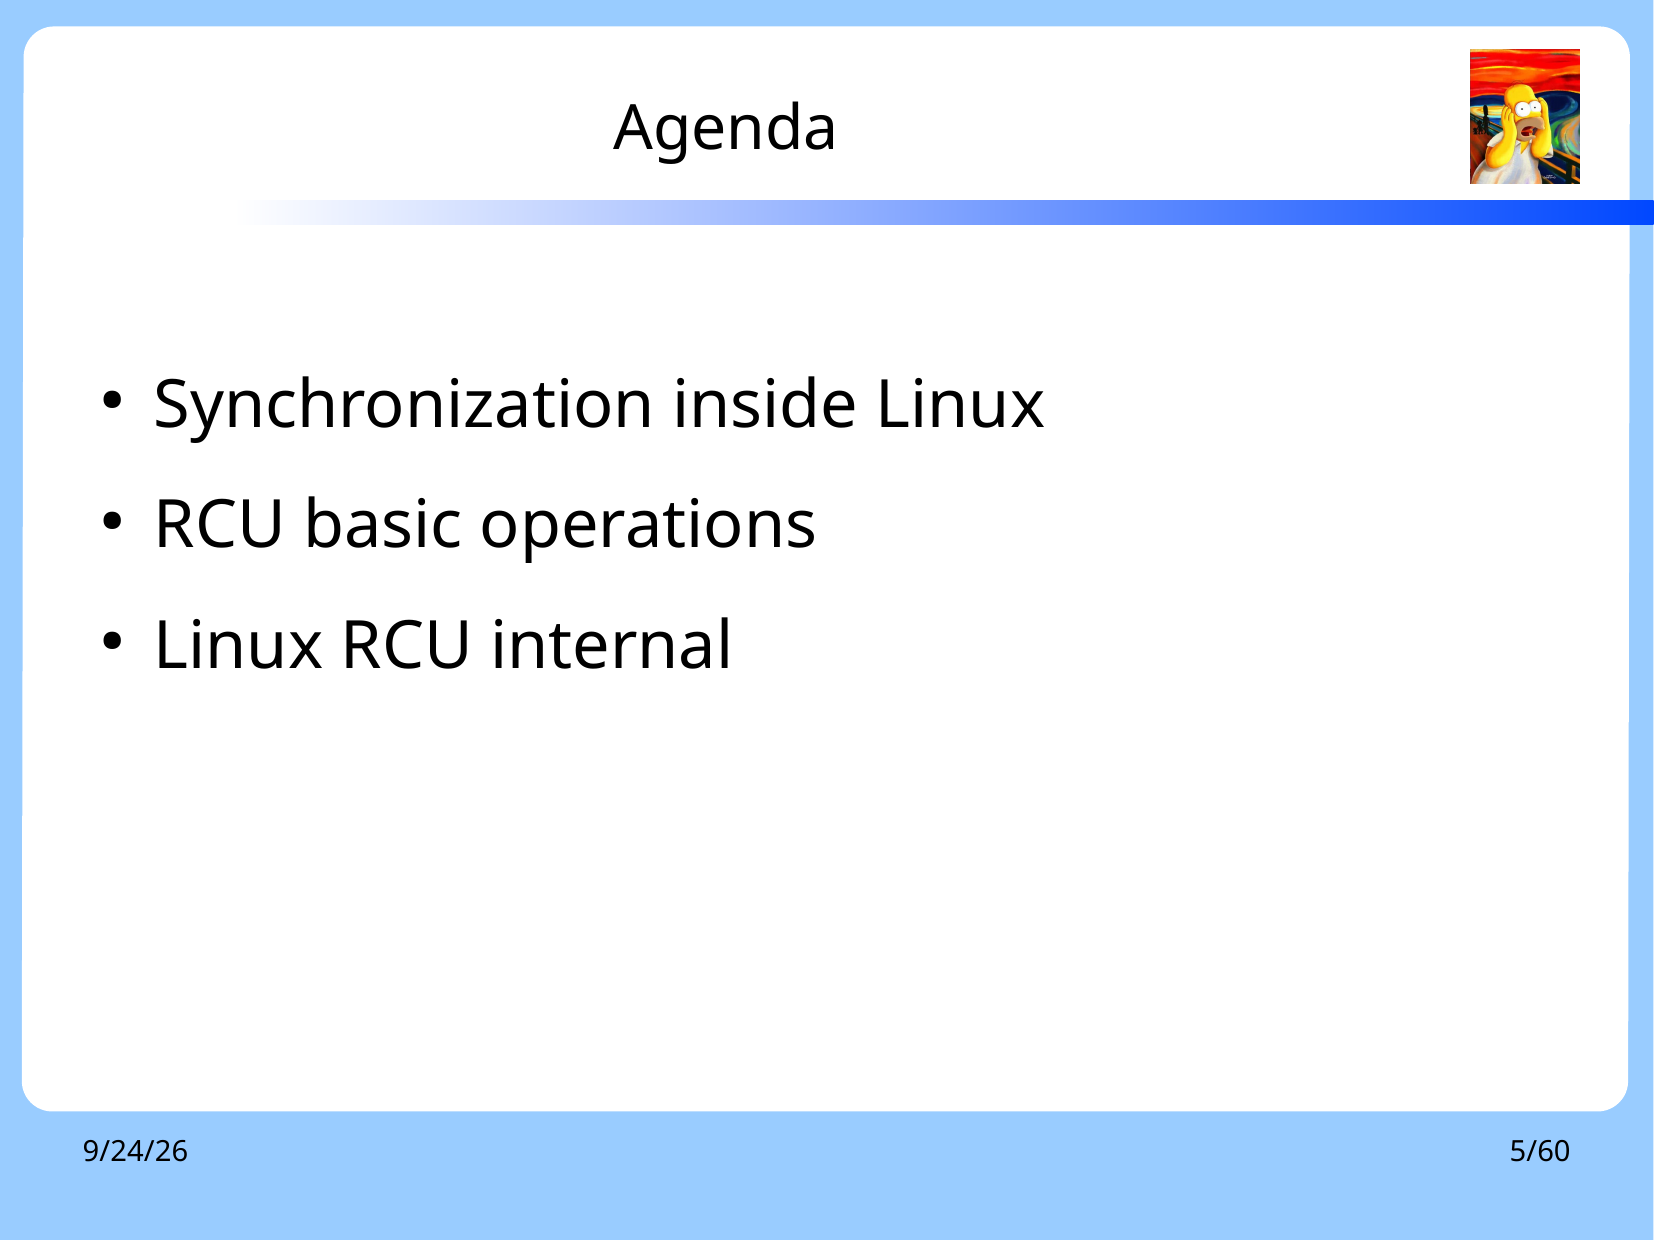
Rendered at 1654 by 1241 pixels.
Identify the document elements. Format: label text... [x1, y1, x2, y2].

picture [1470, 49, 1580, 184]
list Synchronization inside Linux RCU basic operations Linux RCU internal [82, 236, 1571, 956]
title Agenda [82, 49, 1371, 201]
